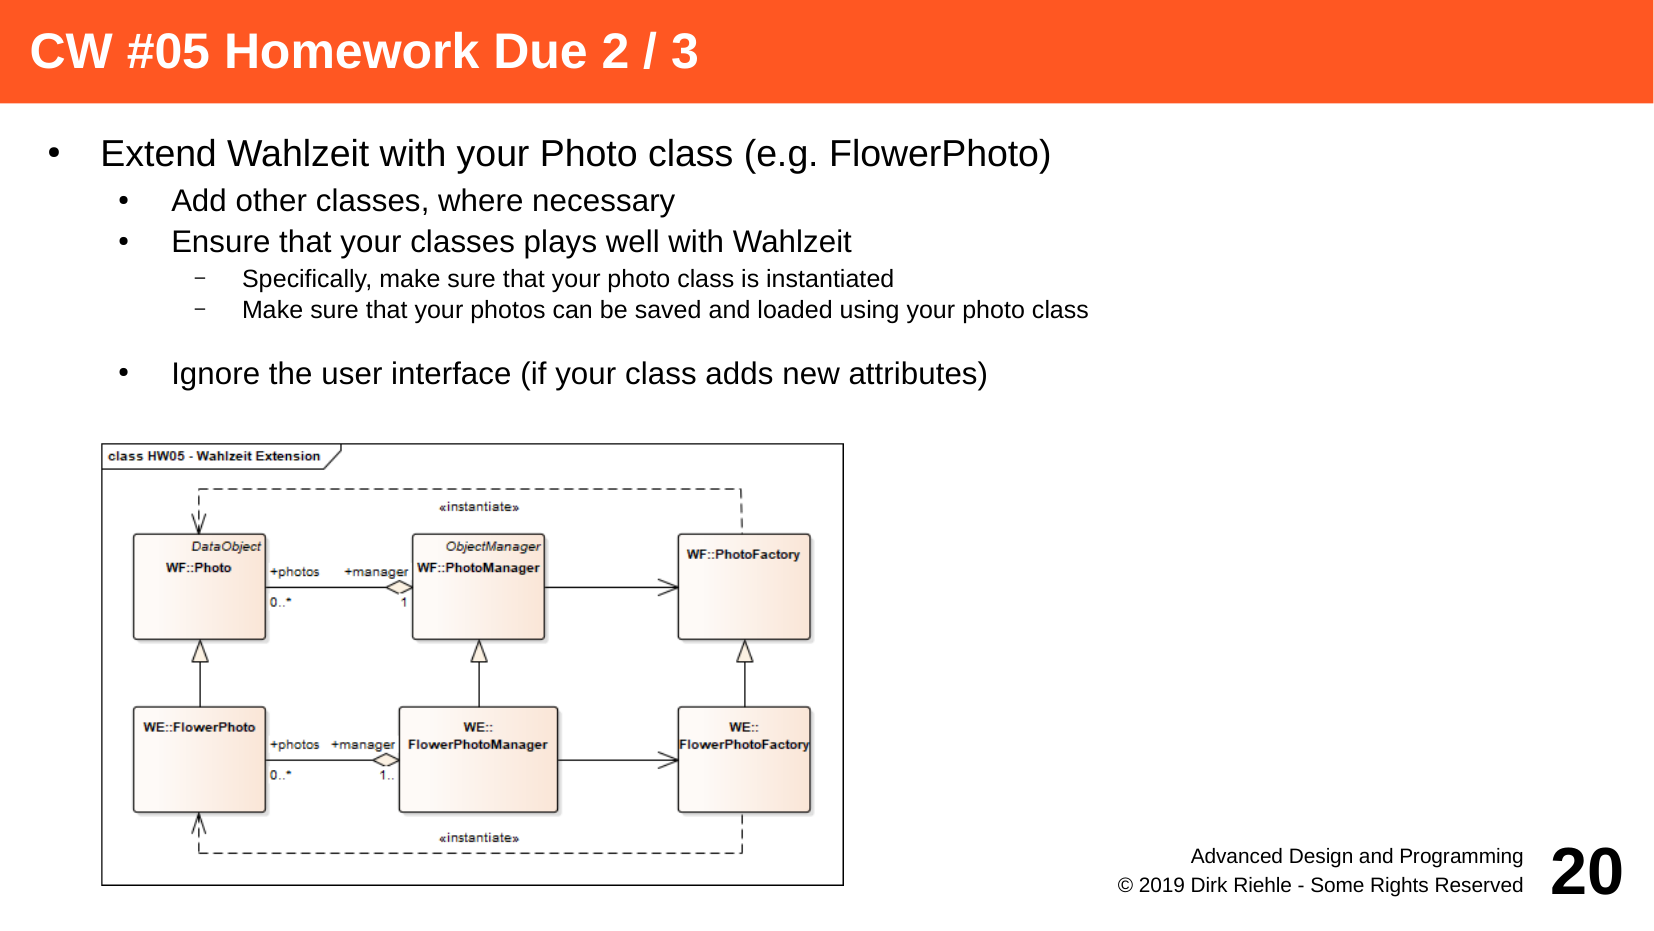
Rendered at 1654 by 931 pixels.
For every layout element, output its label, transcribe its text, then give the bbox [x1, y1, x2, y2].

title CW #05 Homework Due 2 / 3 [0, 0, 1654, 104]
picture [100, 442, 844, 886]
list Extend Wahlzeit with your Photo class (e.g. FlowerPhoto) Add other classes, where necessary Ensure that your classes plays well with Wahlzeit Specifically, make sure that your photo class is instantiated Make sure that your photos can be saved and loaded using your photo class Ignore the user interface (if your class adds new attributes) [29, 132, 1625, 813]
